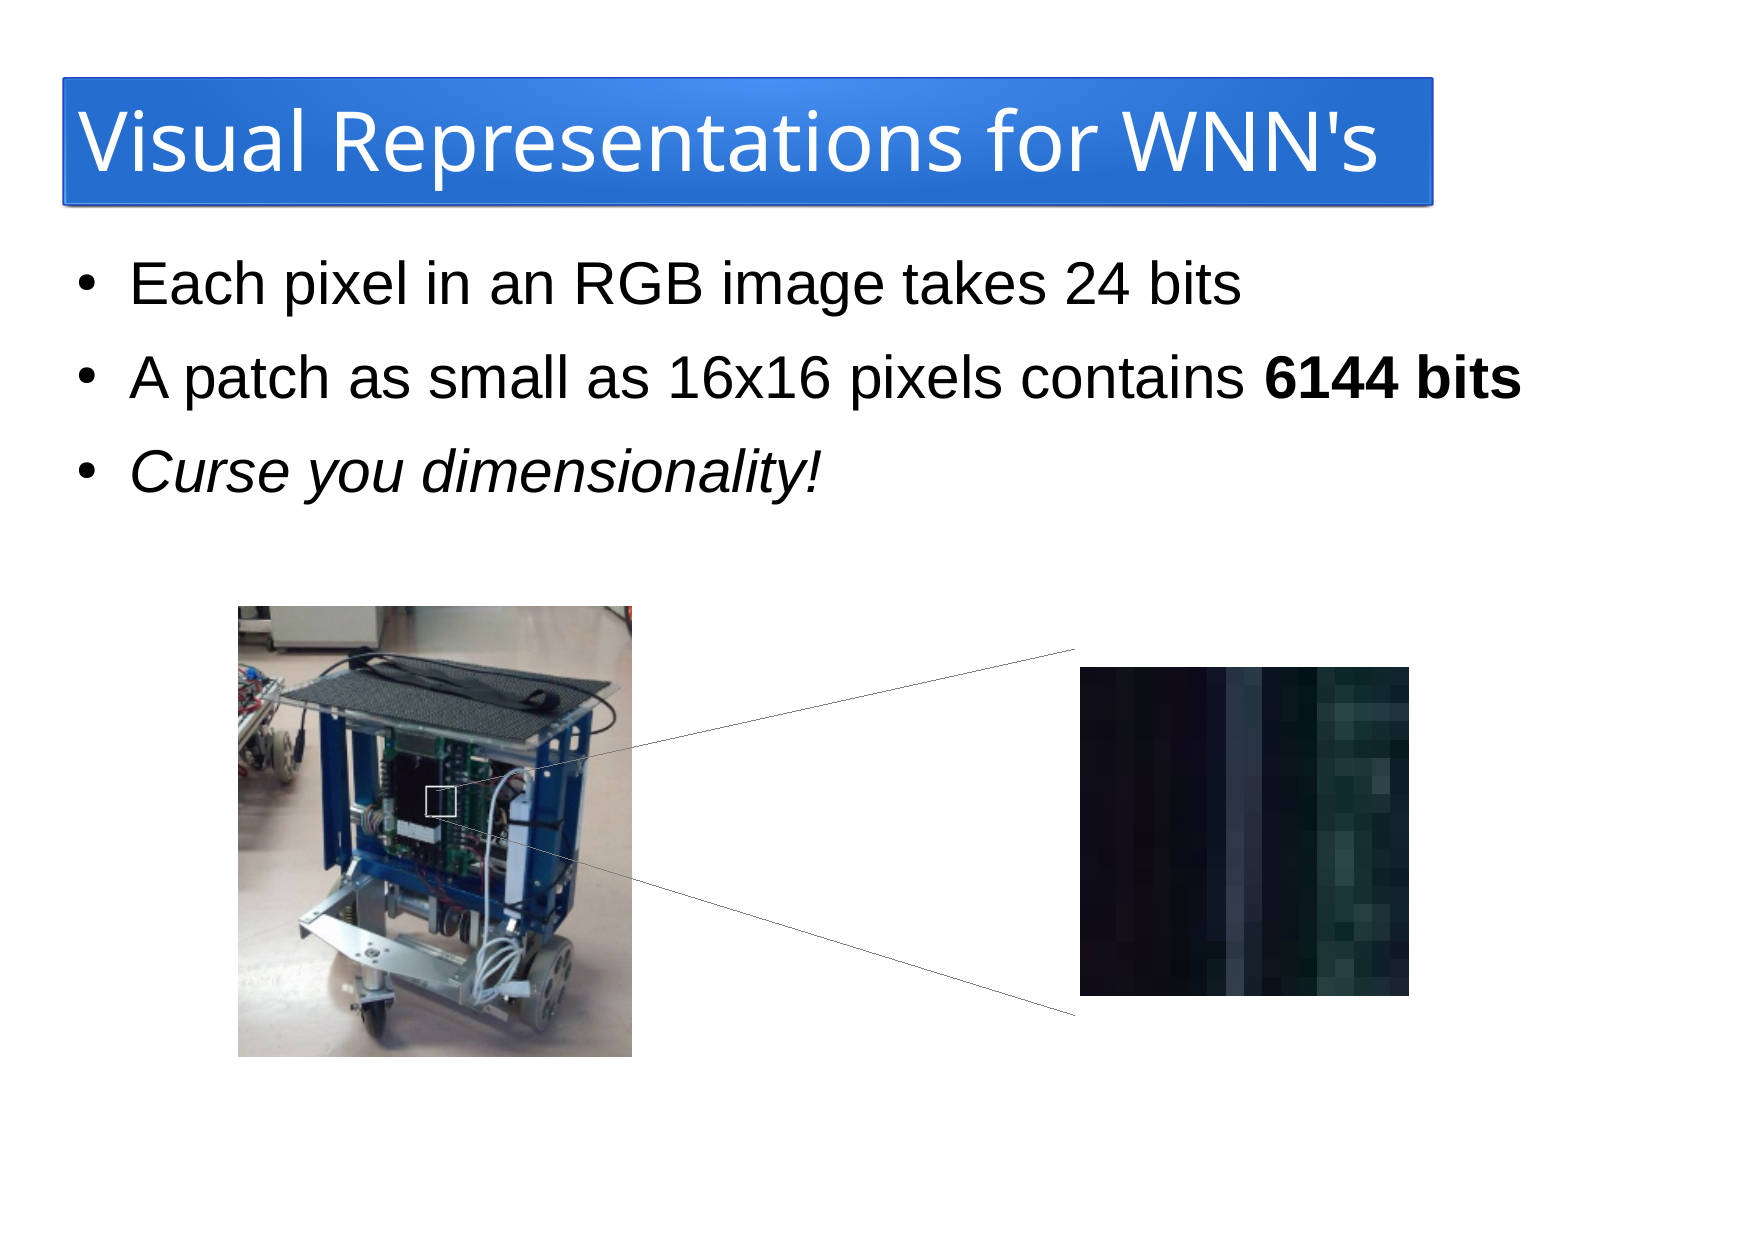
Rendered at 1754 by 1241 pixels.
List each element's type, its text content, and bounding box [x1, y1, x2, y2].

title Visual Representations for WNN's [78, 80, 1429, 198]
picture [58, 77, 1439, 209]
list Each pixel in an RGB image takes 24 bits A patch as small as 16x16 pixels contains 6144 bits Curse you dimensionality! [58, 249, 1696, 520]
picture [1080, 667, 1409, 996]
picture [238, 606, 632, 1057]
